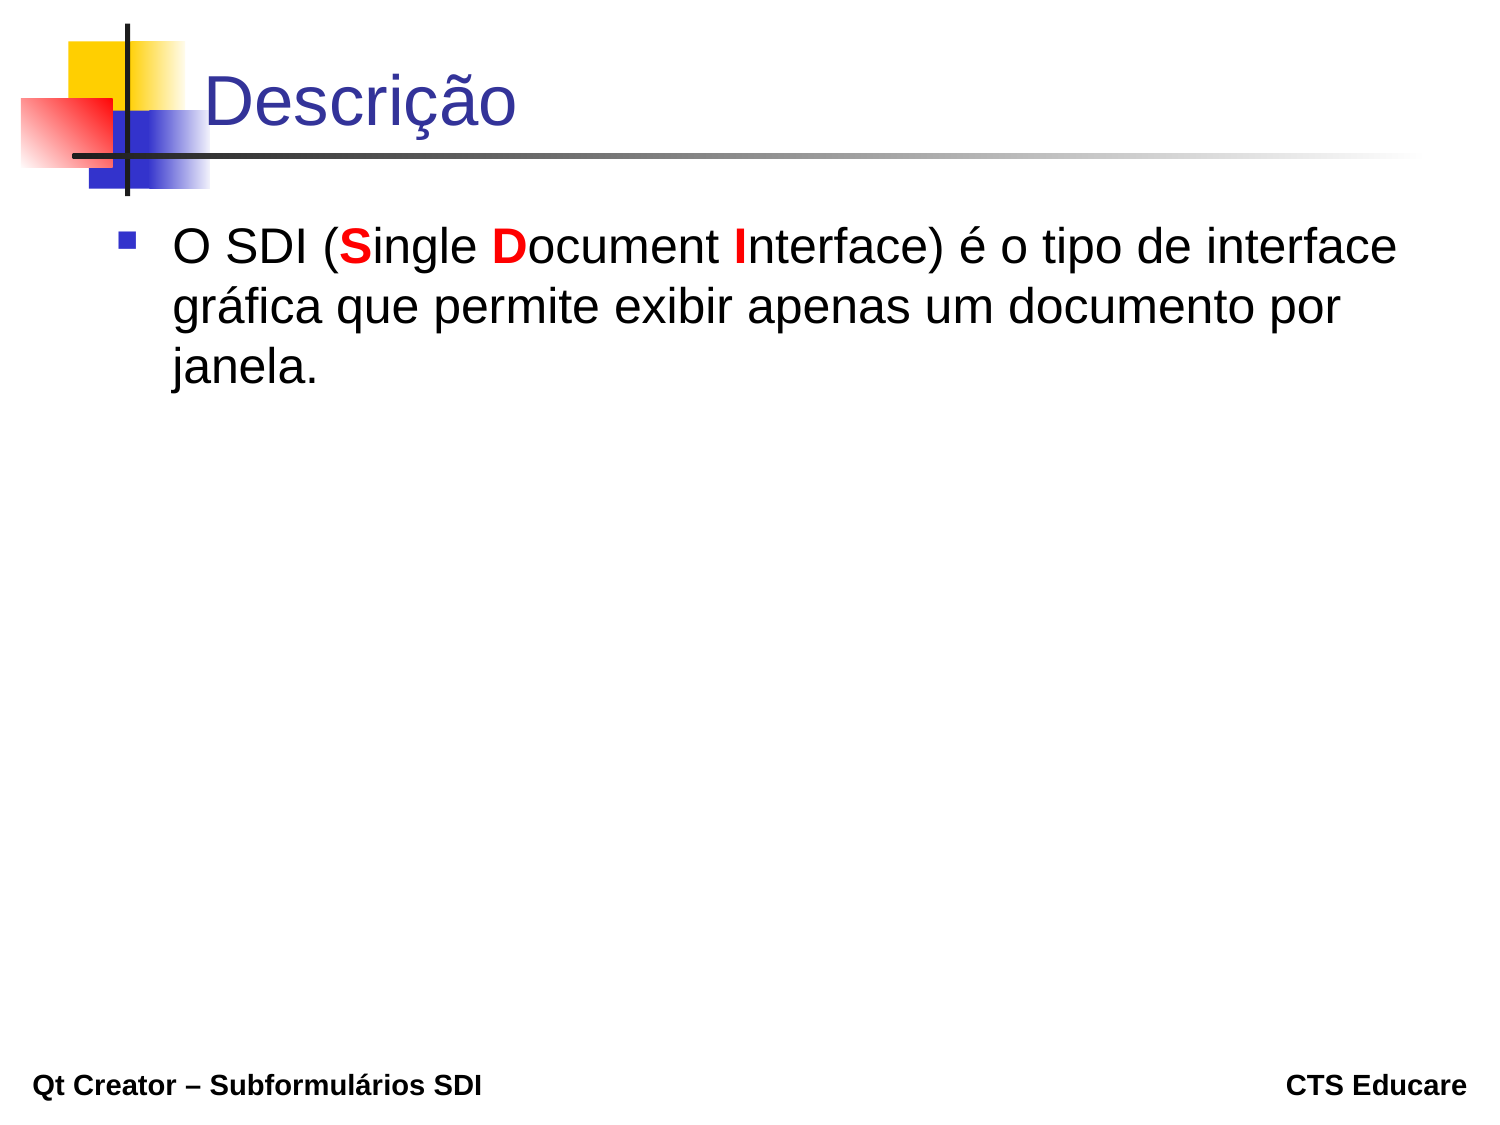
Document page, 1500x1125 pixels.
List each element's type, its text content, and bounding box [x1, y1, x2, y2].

title Descrição [188, 46, 1468, 149]
list O SDI (Single Document Interface) é o tipo de interface gráfica que permite exibir apenas um documento por janela. [100, 206, 1447, 1024]
